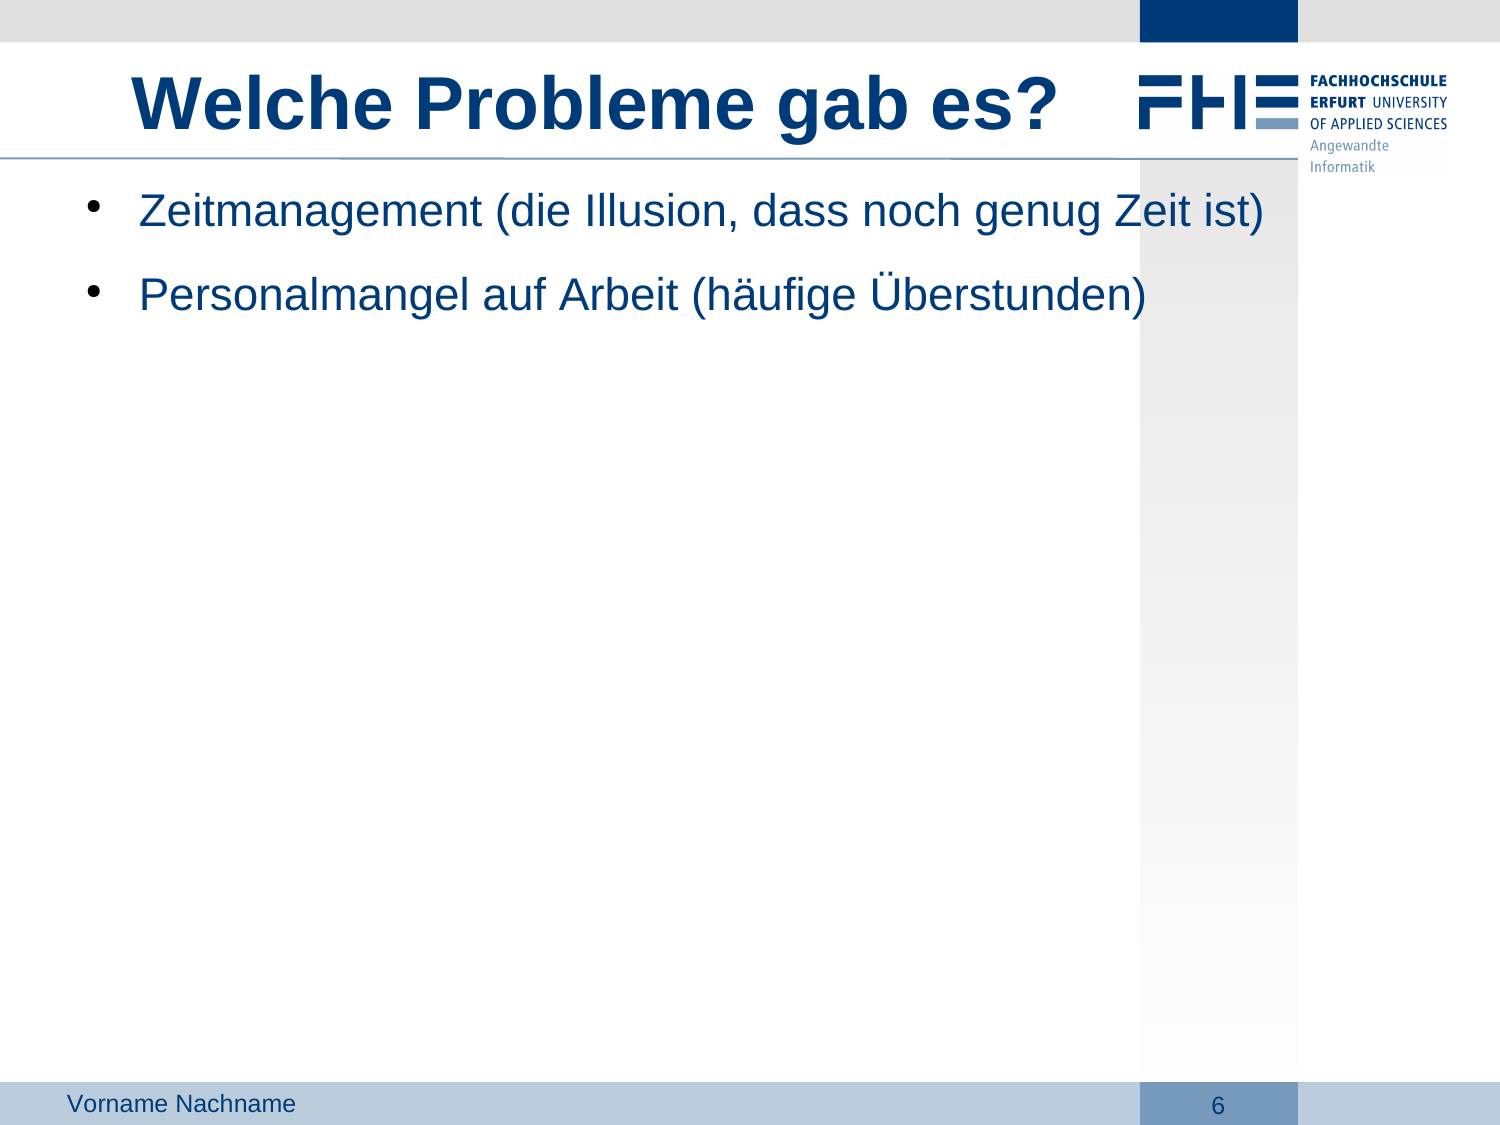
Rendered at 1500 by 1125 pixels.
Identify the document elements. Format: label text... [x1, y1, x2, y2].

title Welche Probleme gab es? [53, 58, 1140, 142]
picture [1139, 75, 1447, 172]
list Zeitmanagement (die Illusion, dass noch genug Zeit ist) Personalmangel auf Arbeit (häufige Überstunden) [53, 172, 1500, 1083]
